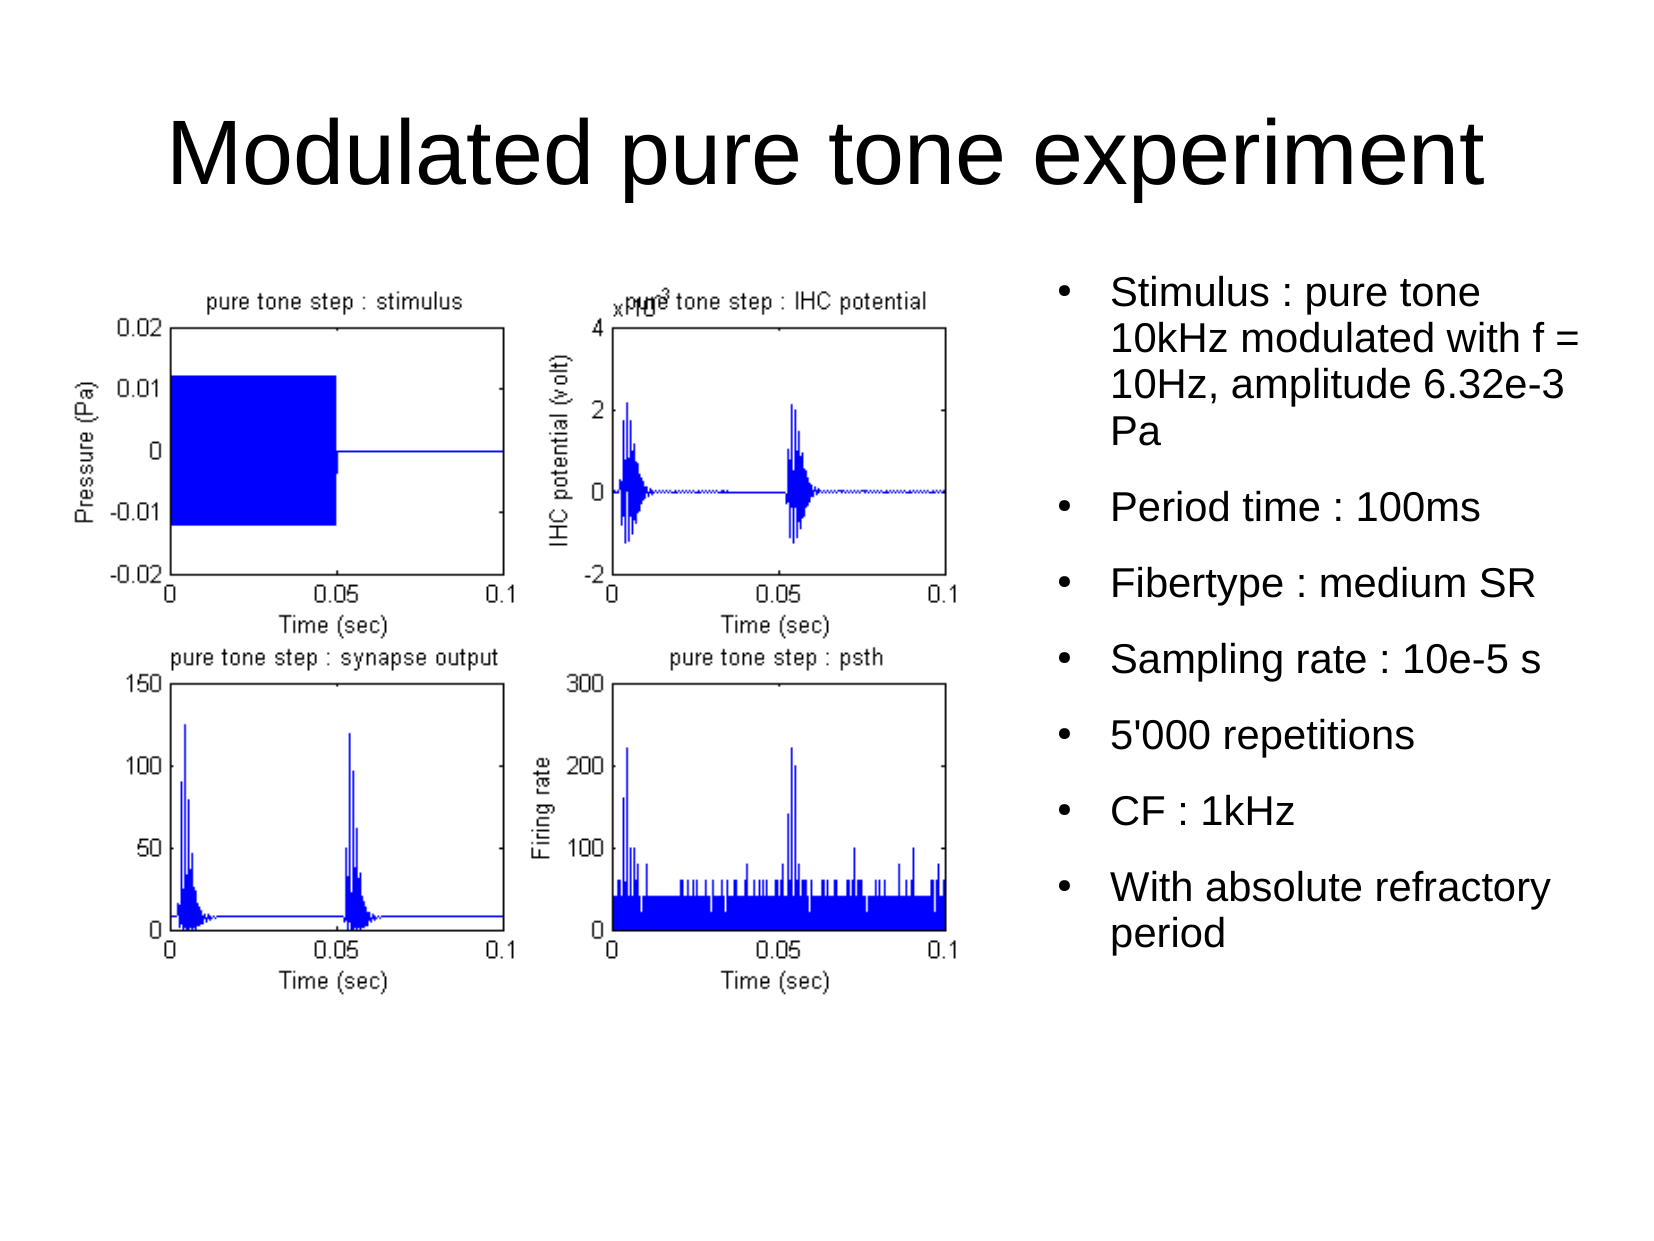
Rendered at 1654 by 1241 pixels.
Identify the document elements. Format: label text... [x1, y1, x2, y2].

picture [36, 265, 1040, 1016]
title Modulated pure tone experiment [82, 49, 1571, 257]
list Stimulus : pure tone 10kHz modulated with f = 10Hz, amplitude 6.32e-3 Pa Period time : 100ms Fibertype : medium SR Sampling rate : 10e-5 s 5'000 repetitions CF : 1kHz With absolute refractory period [1039, 268, 1607, 1087]
